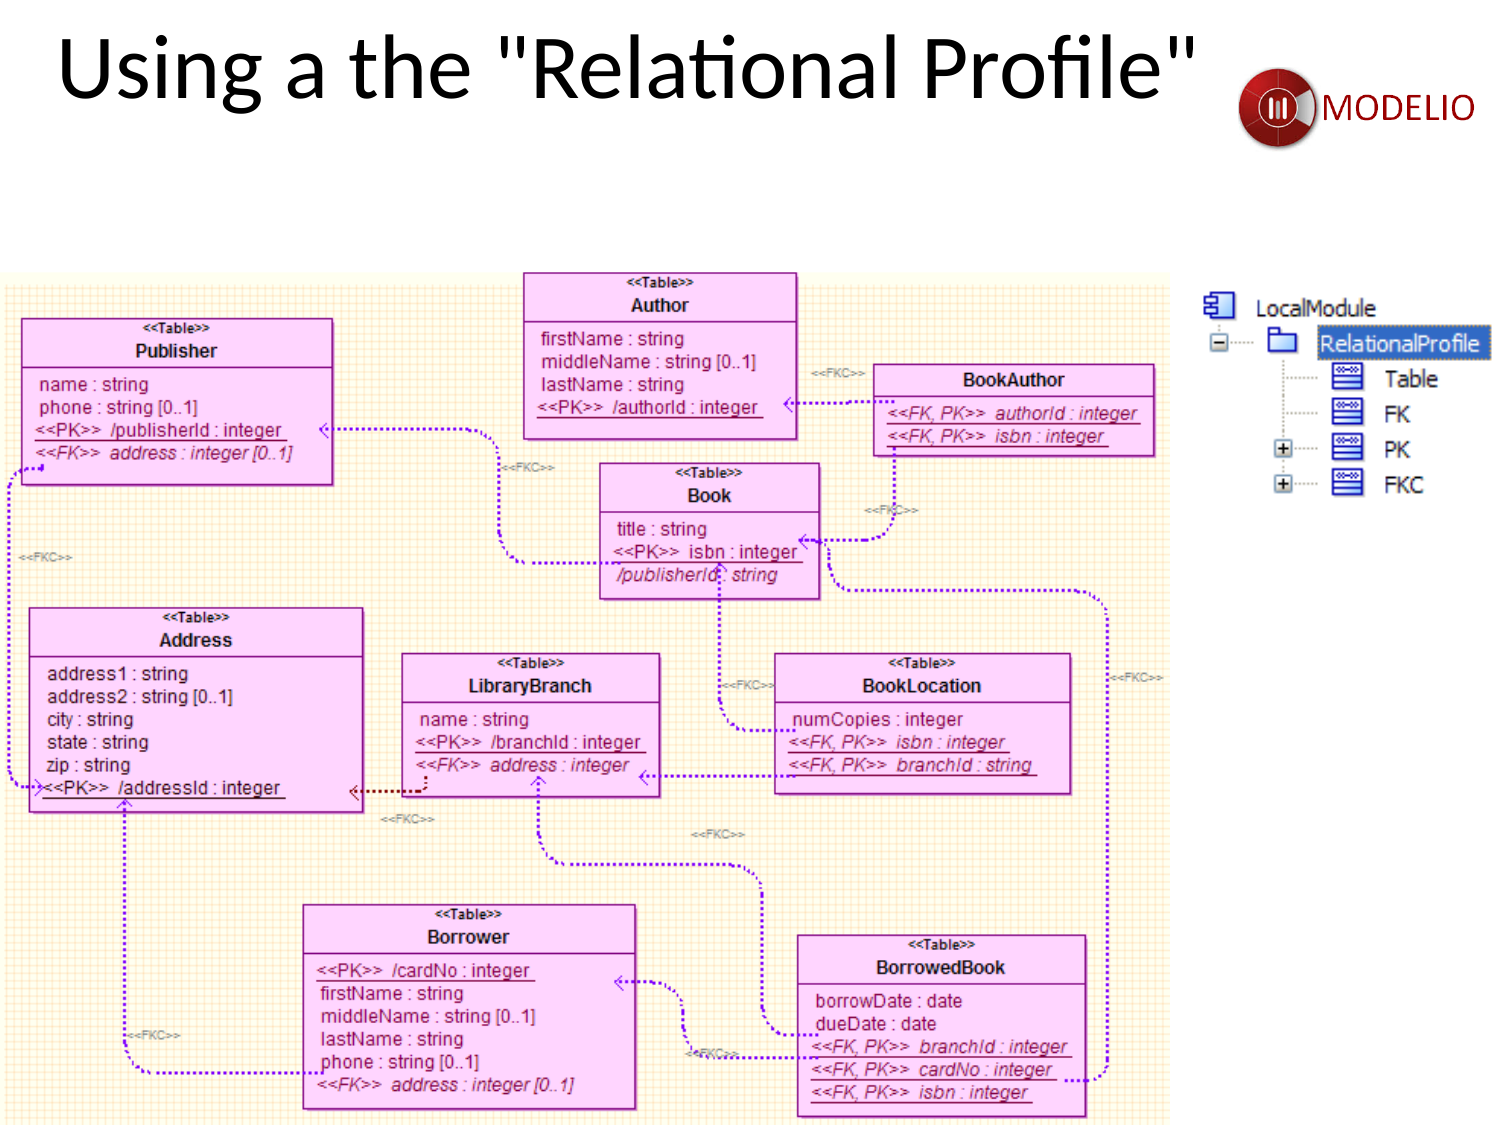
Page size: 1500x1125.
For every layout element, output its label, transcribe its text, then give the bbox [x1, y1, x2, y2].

title Using a the "Relational Profile" [0, 0, 1258, 188]
picture [1198, 286, 1500, 504]
picture [1237, 66, 1500, 152]
picture [0, 271, 1170, 1125]
